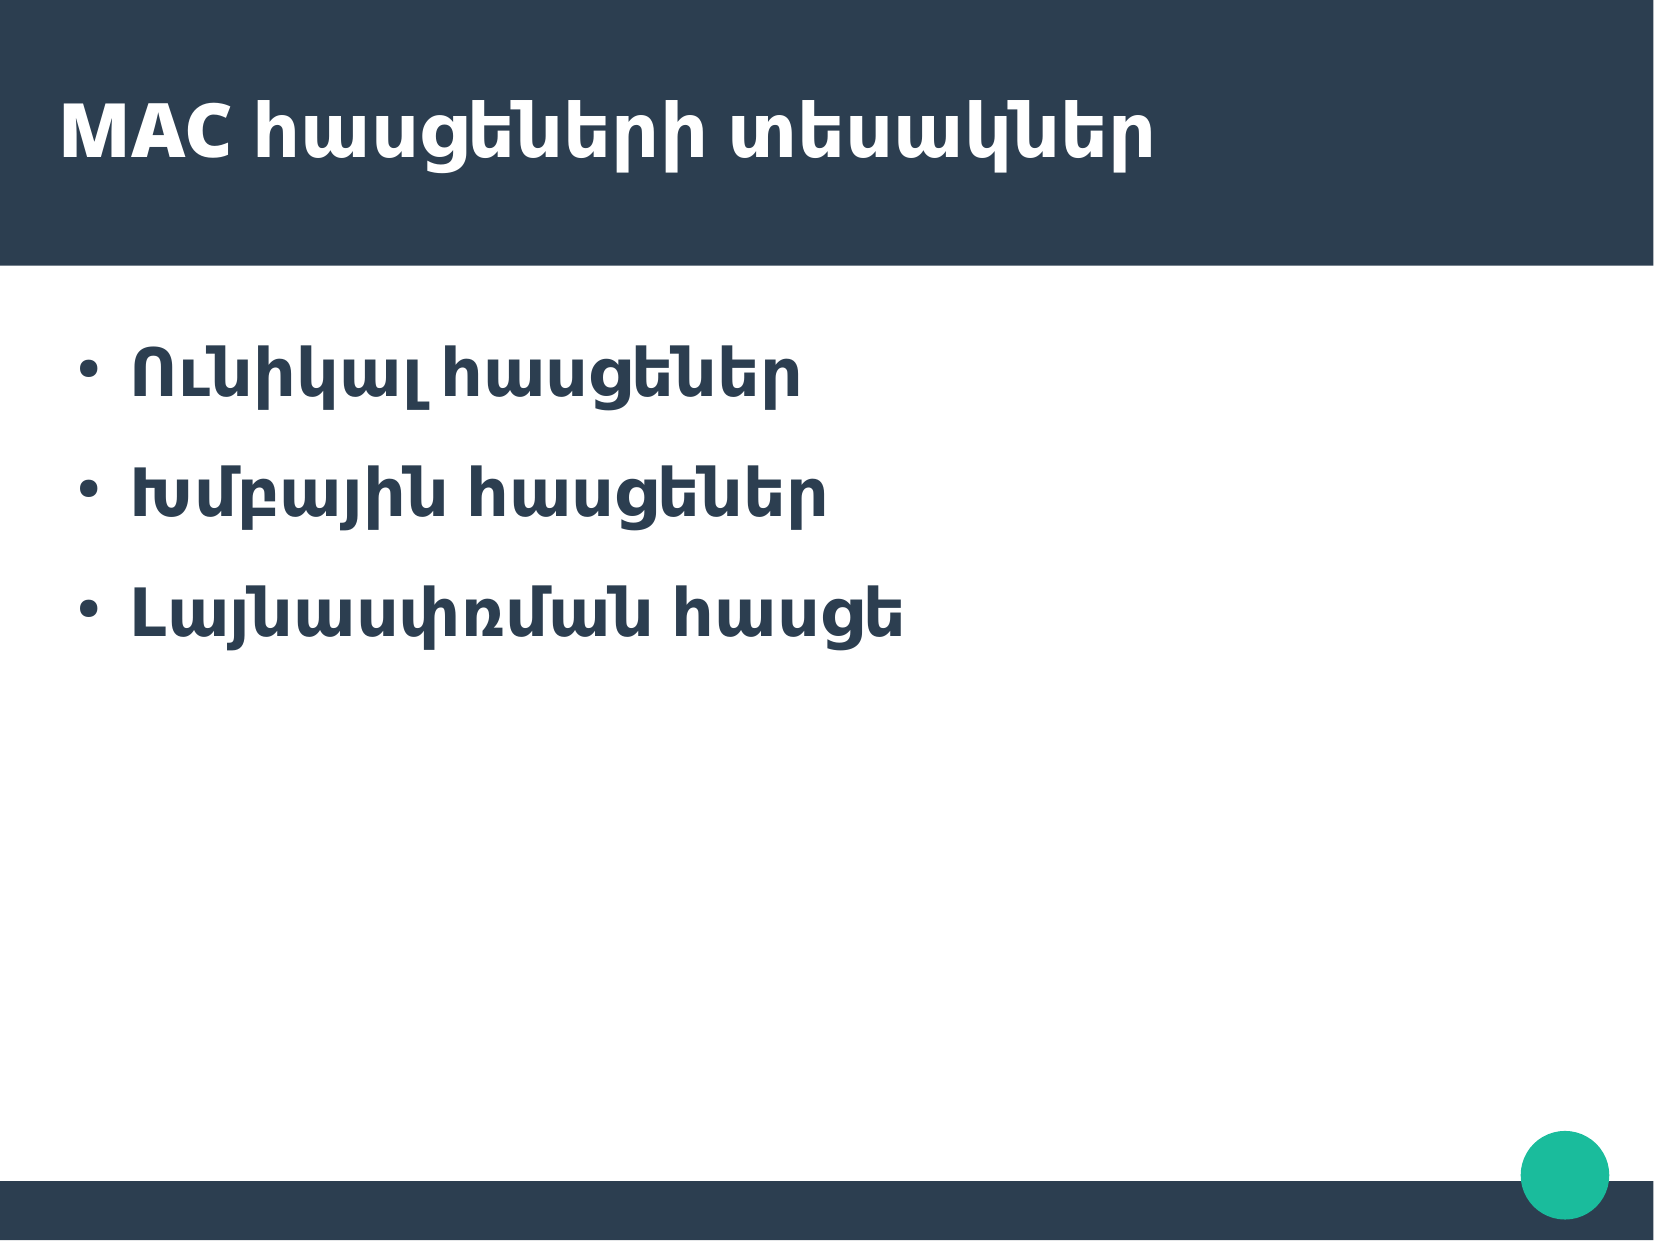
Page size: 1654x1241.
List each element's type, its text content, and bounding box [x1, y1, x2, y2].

title MAC հասցեների տեսակներ [59, 49, 1595, 207]
list Ունիկալ հասցեներ Խմբային հասցեներ Լայնասփռման հասցե [59, 324, 1595, 1152]
